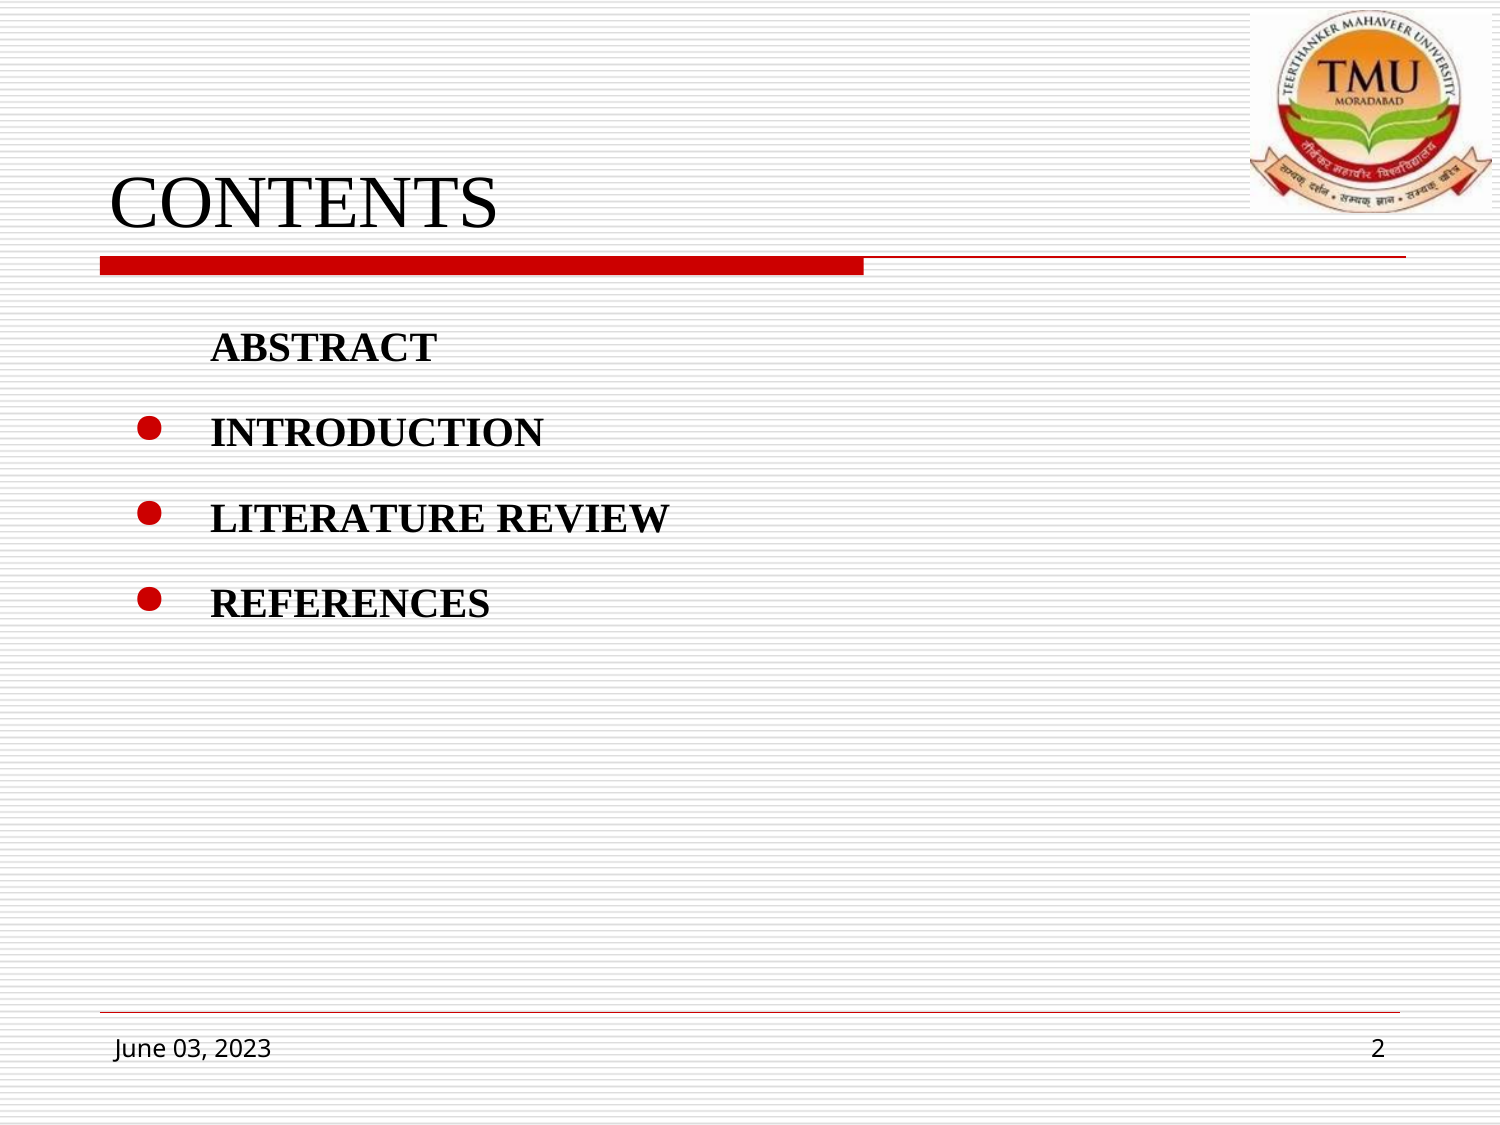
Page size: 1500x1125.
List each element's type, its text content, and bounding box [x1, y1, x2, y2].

picture [0, 0, 1500, 1125]
title CONTENTS [94, 50, 1407, 250]
list ABSTRACT INTRODUCTION LITERATURE REVIEW REFERENCES [117, 287, 1426, 1038]
text_box June 03, 2023 [99, 1024, 426, 1103]
text_box <number> [1074, 1024, 1401, 1103]
